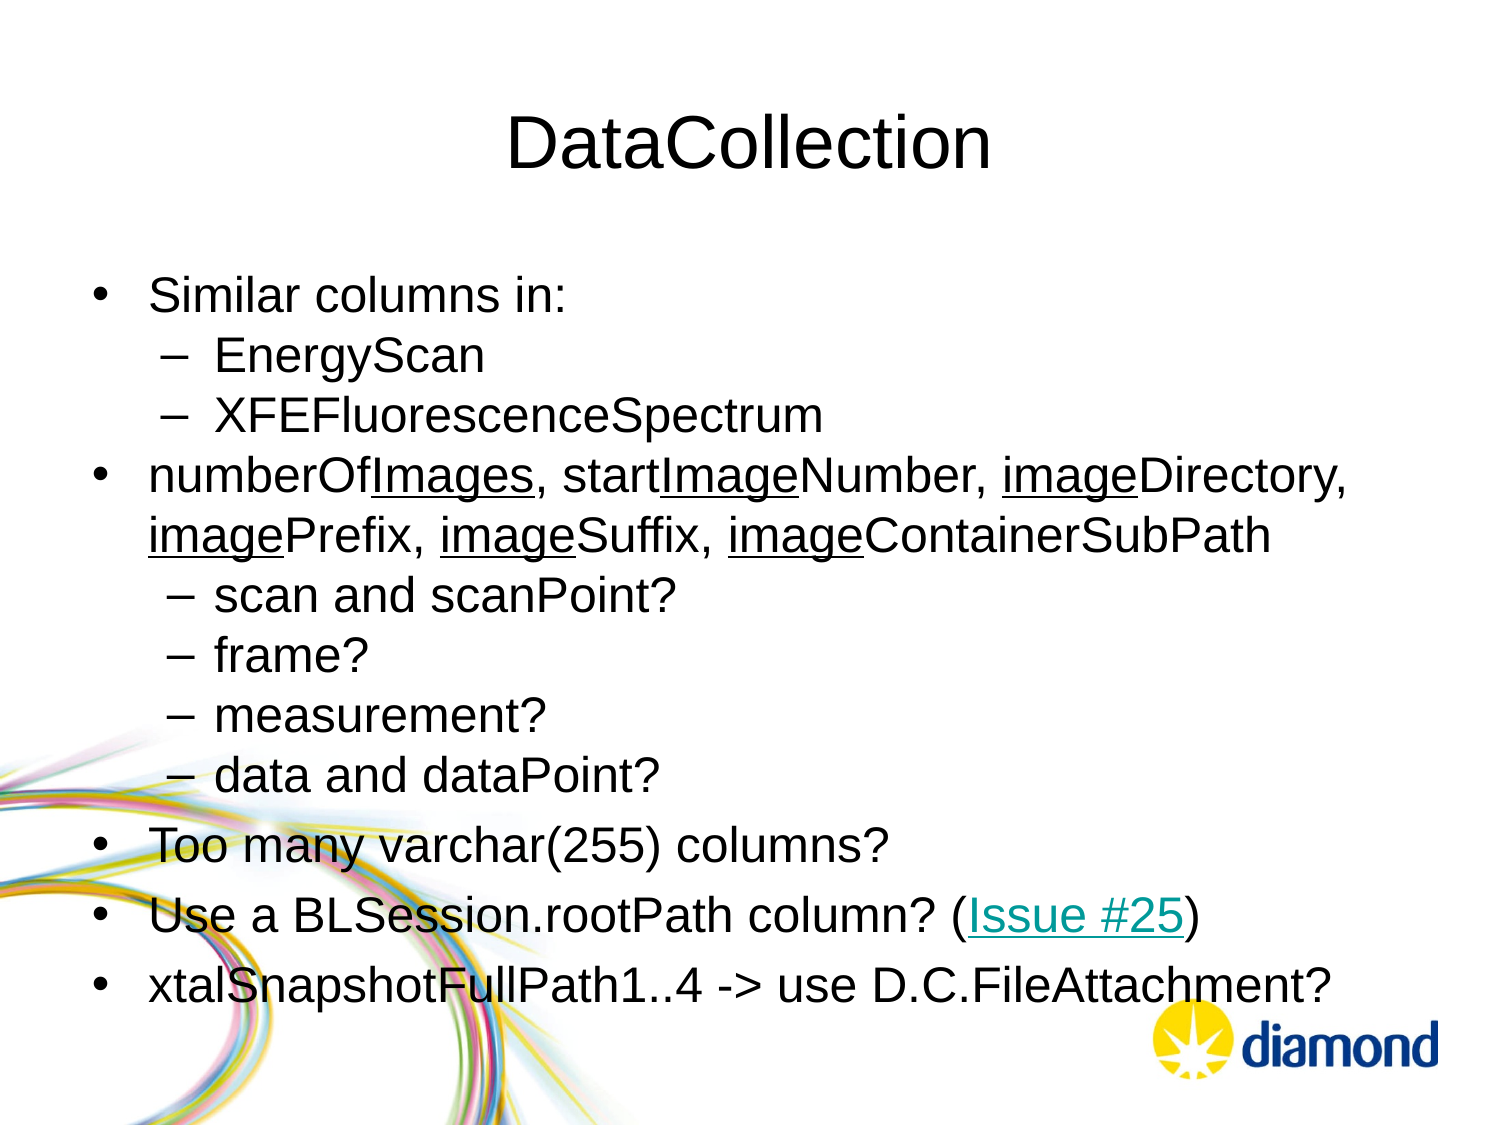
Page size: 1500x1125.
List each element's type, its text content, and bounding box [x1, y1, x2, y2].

title DataCollection [75, 45, 1425, 233]
list Similar columns in: EnergyScan XFEFluorescenceSpectrum numberOfImages, startImageNumber, imageDirectory, imagePrefix, imageSuffix, imageContainerSubPath scan and scanPoint? frame? measurement? data and dataPoint? Too many varchar(255) columns? Use a BLSession.rootPath column? (Issue #25) xtalSnapshotFullPath1..4 -> use D.C.FileAttachment? [76, 255, 1427, 998]
picture [0, 587, 1438, 1125]
